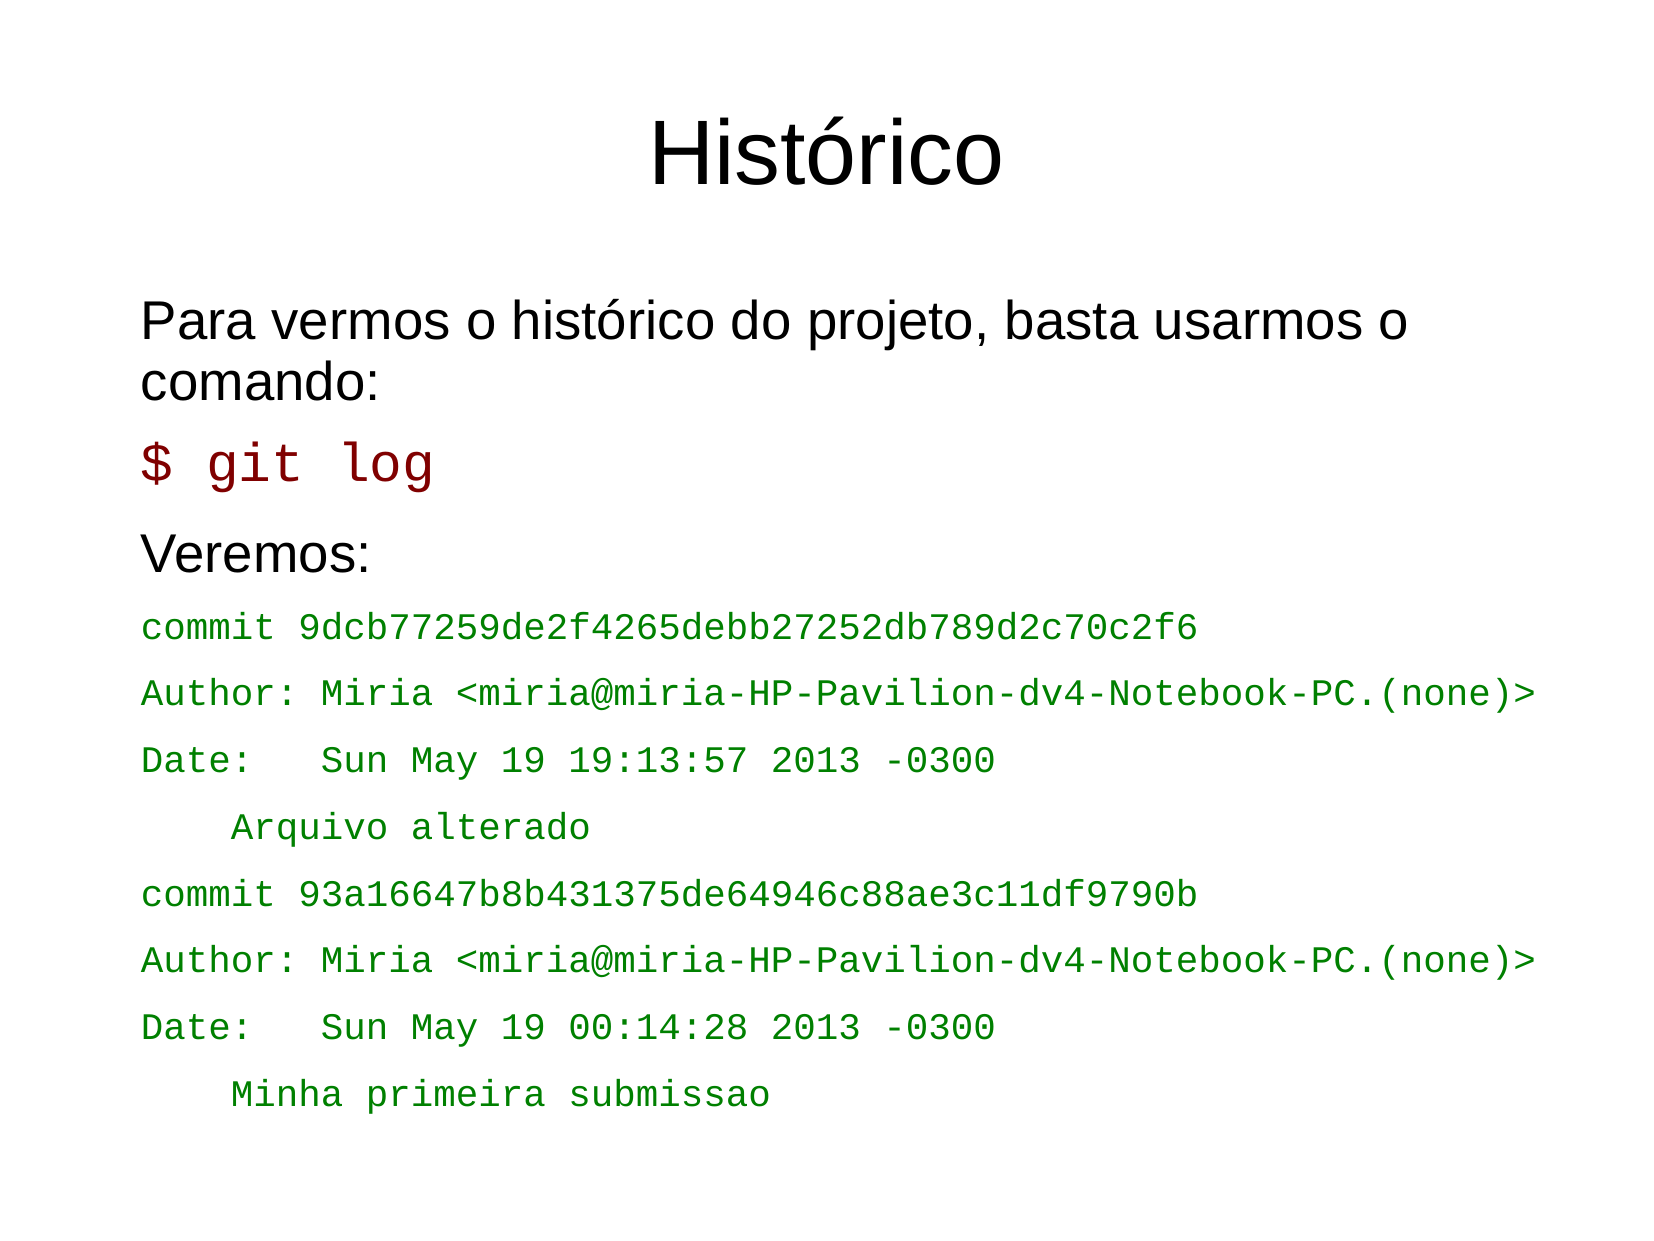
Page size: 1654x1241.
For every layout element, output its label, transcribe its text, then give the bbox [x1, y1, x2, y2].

title Histórico [82, 49, 1571, 257]
list Para vermos o histórico do projeto, basta usarmos o comando: $ git log Veremos: commit 9dcb77259de2f4265debb27252db789d2c70c2f6 Author: Miria <miria@miria-HP-Pavilion-dv4-Notebook-PC.(none)> Date: Sun May 19 19:13:57 2013 -0300 Arquivo alterado commit 93a16647b8b431375de64946c88ae3c11df9790b Author: Miria <miria@miria-HP-Pavilion-dv4-Notebook-PC.(none)> Date: Sun May 19 00:14:28 2013 -0300 Minha primeira submissao [82, 290, 1538, 1205]
